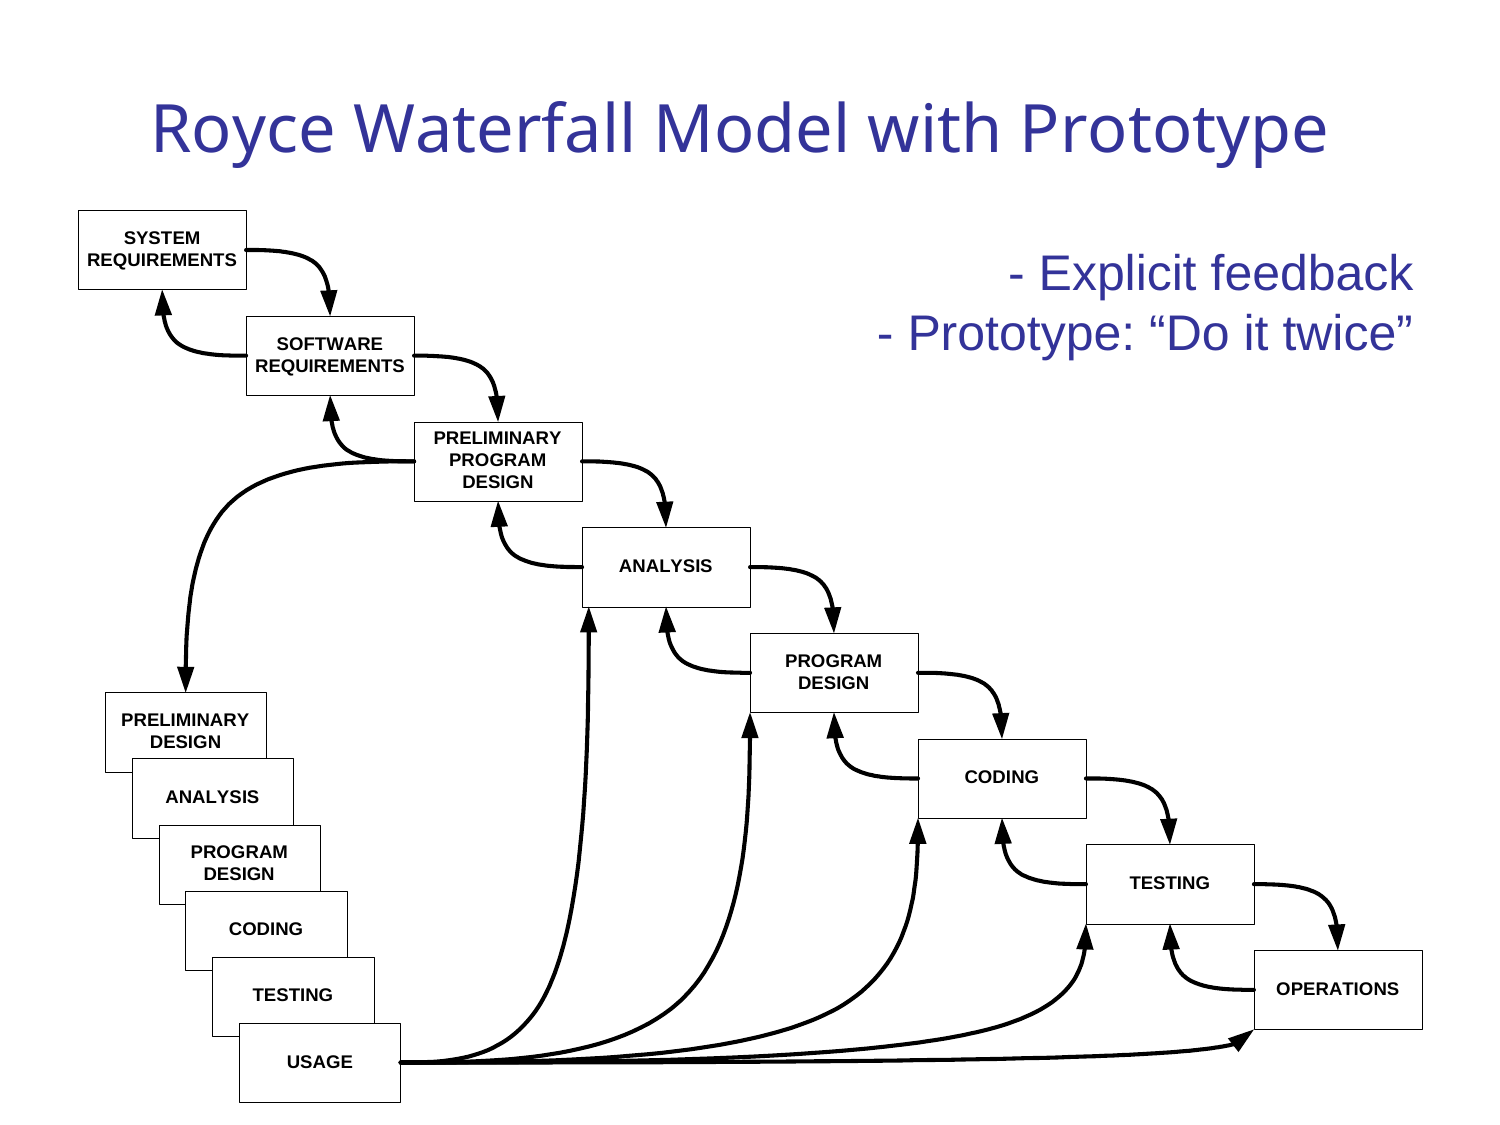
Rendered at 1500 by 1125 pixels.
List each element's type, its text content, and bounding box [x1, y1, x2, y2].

title - Explicit feedback - Prototype: “Do it twice” [478, 243, 1429, 369]
text_box Royce Waterfall Model with Prototype [135, 78, 1377, 174]
chart [75, 208, 1425, 1105]
